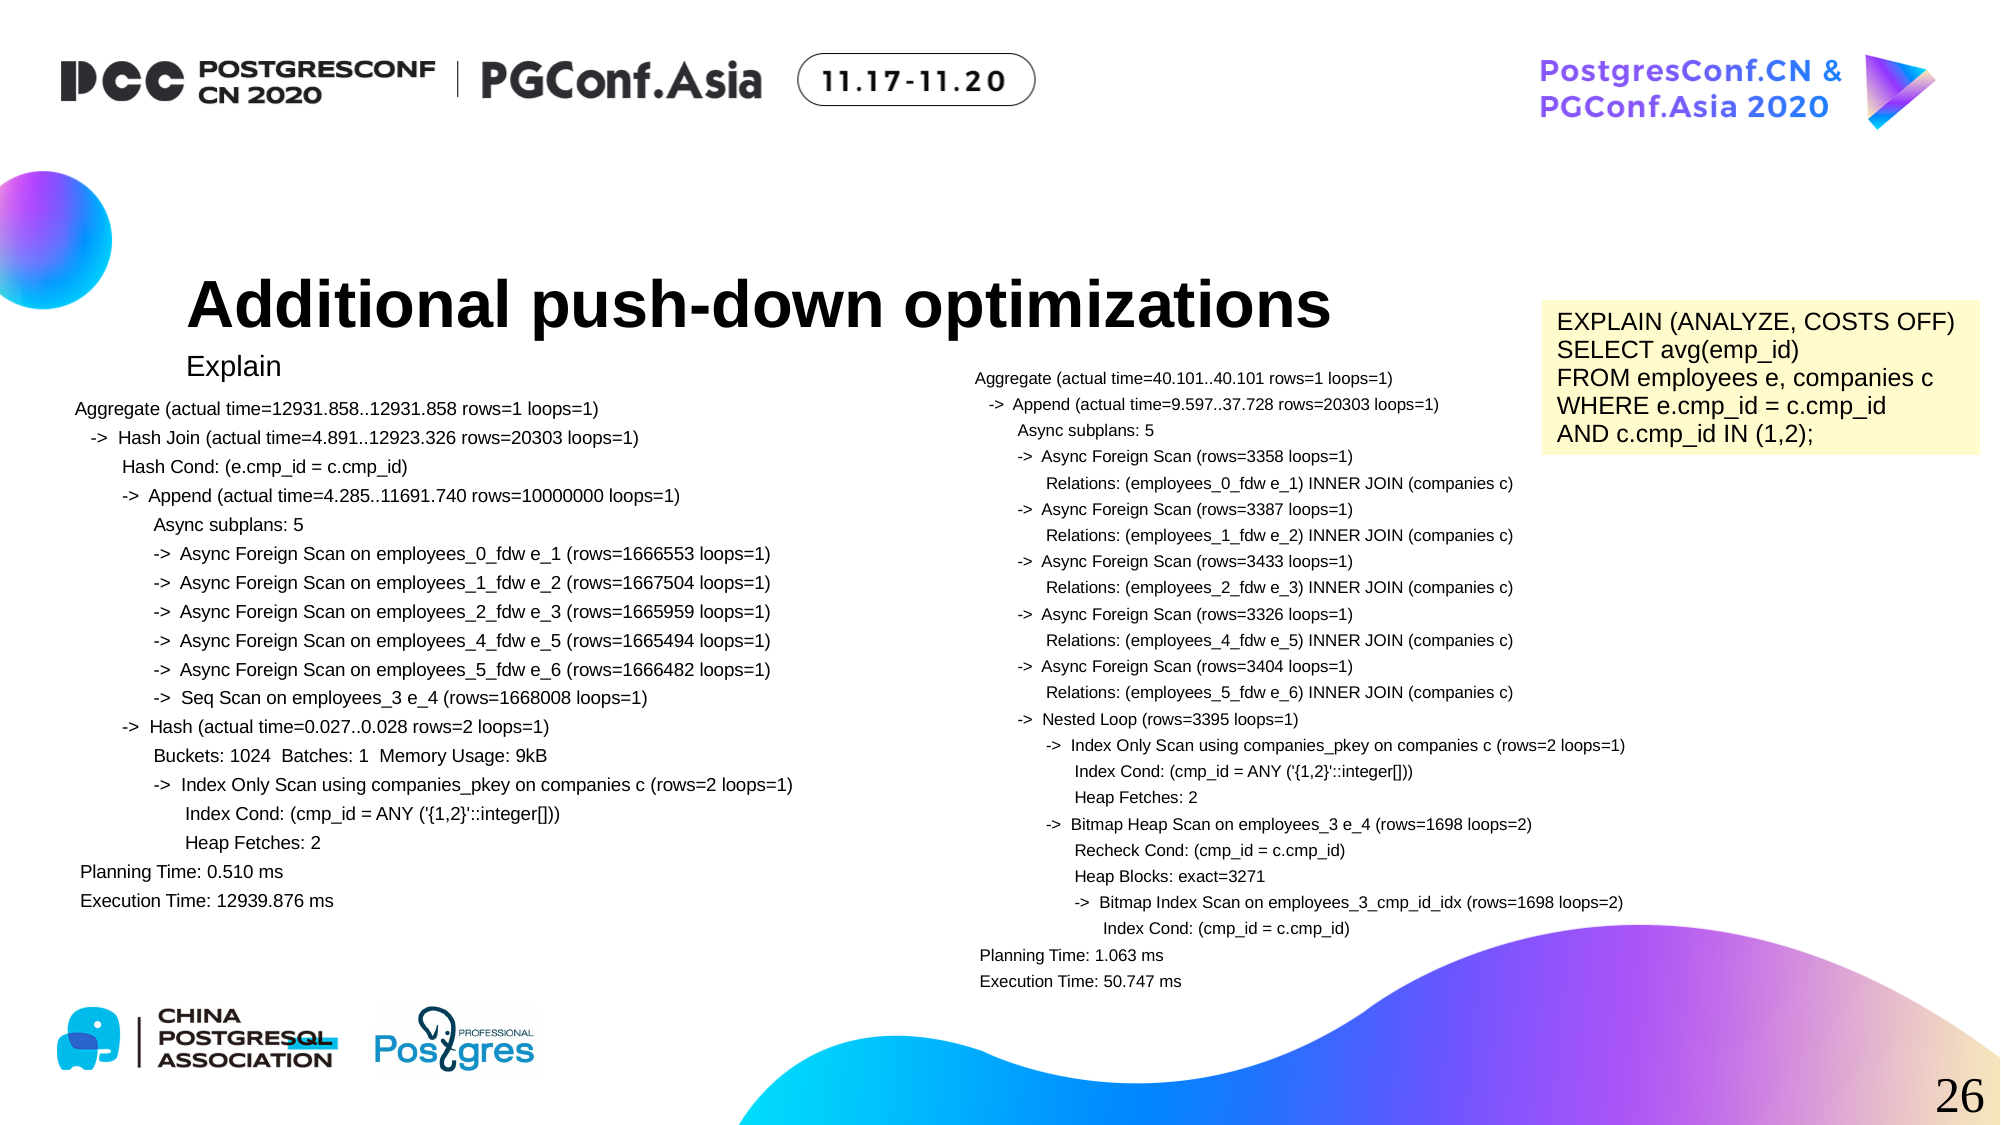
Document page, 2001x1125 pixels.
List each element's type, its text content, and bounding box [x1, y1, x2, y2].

text_box Aggregate (actual time=40.101..40.101 rows=1 loops=1) -> Append (actual time=9.597..37.728 rows=20303 loops=1) Async subplans: 5 -> Async Foreign Scan (rows=3358 loops=1) Relations: (employees_0_fdw e_1) INNER JOIN (companies c) -> Async Foreign Scan (rows=3387 loops=1) Relations: (employees_1_fdw e_2) INNER JOIN (companies c) -> Async Foreign Scan (rows=3433 loops=1) Relations: (employees_2_fdw e_3) INNER JOIN (companies c) -> Async Foreign Scan (rows=3326 loops=1) Relations: (employees_4_fdw e_5) INNER JOIN (companies c) -> Async Foreign Scan (rows=3404 loops=1) Relations: (employees_5_fdw e_6) INNER JOIN (companies c) -> Nested Loop (rows=3395 loops=1) -> Index Only Scan using companies_pkey on companies c (rows=2 loops=1) Index Cond: (cmp_id = ANY ('{1,2}'::integer[])) Heap Fetches: 2 -> Bitmap Heap Scan on employees_3 e_4 (rows=1698 loops=2) Recheck Cond: (cmp_id = c.cmp_id) Heap Blocks: exact=3271 -> Bitmap Index Scan on employees_3_cmp_id_idx (rows=1698 loops=2) Index Cond: (cmp_id = c.cmp_id) Planning Time: 1.063 ms Execution Time: 50.747 ms [960, 360, 1966, 1006]
text_box Aggregate (actual time=12931.858..12931.858 rows=1 loops=1) -> Hash Join (actual time=4.891..12923.326 rows=20303 loops=1) Hash Cond: (e.cmp_id = c.cmp_id) -> Append (actual time=4.285..11691.740 rows=10000000 loops=1) Async subplans: 5 -> Async Foreign Scan on employees_0_fdw e_1 (rows=1666553 loops=1) -> Async Foreign Scan on employees_1_fdw e_2 (rows=1667504 loops=1) -> Async Foreign Scan on employees_2_fdw e_3 (rows=1665959 loops=1) -> Async Foreign Scan on employees_4_fdw e_5 (rows=1665494 loops=1) -> Async Foreign Scan on employees_5_fdw e_6 (rows=1666482 loops=1) -> Seq Scan on employees_3 e_4 (rows=1668008 loops=1) -> Hash (actual time=0.027..0.028 rows=2 loops=1) Buckets: 1024 Batches: 1 Memory Usage: 9kB -> Index Only Scan using companies_pkey on companies c (rows=2 loops=1) Index Cond: (cmp_id = ANY ('{1,2}'::integer[])) Heap Fetches: 2 Planning Time: 0.510 ms Execution Time: 12939.876 ms [60, 389, 976, 930]
text_box Additional push-down optimizations Explain [171, 237, 1850, 389]
picture [0, 0, 2001, 1125]
text_box EXPLAIN (ANALYZE, COSTS OFF) SELECT avg(emp_id) FROM employees e, companies c WHERE e.cmp_id = c.cmp_id AND c.cmp_id IN (1,2); [1542, 299, 1981, 455]
text_box <номер> [1883, 1054, 2000, 1125]
